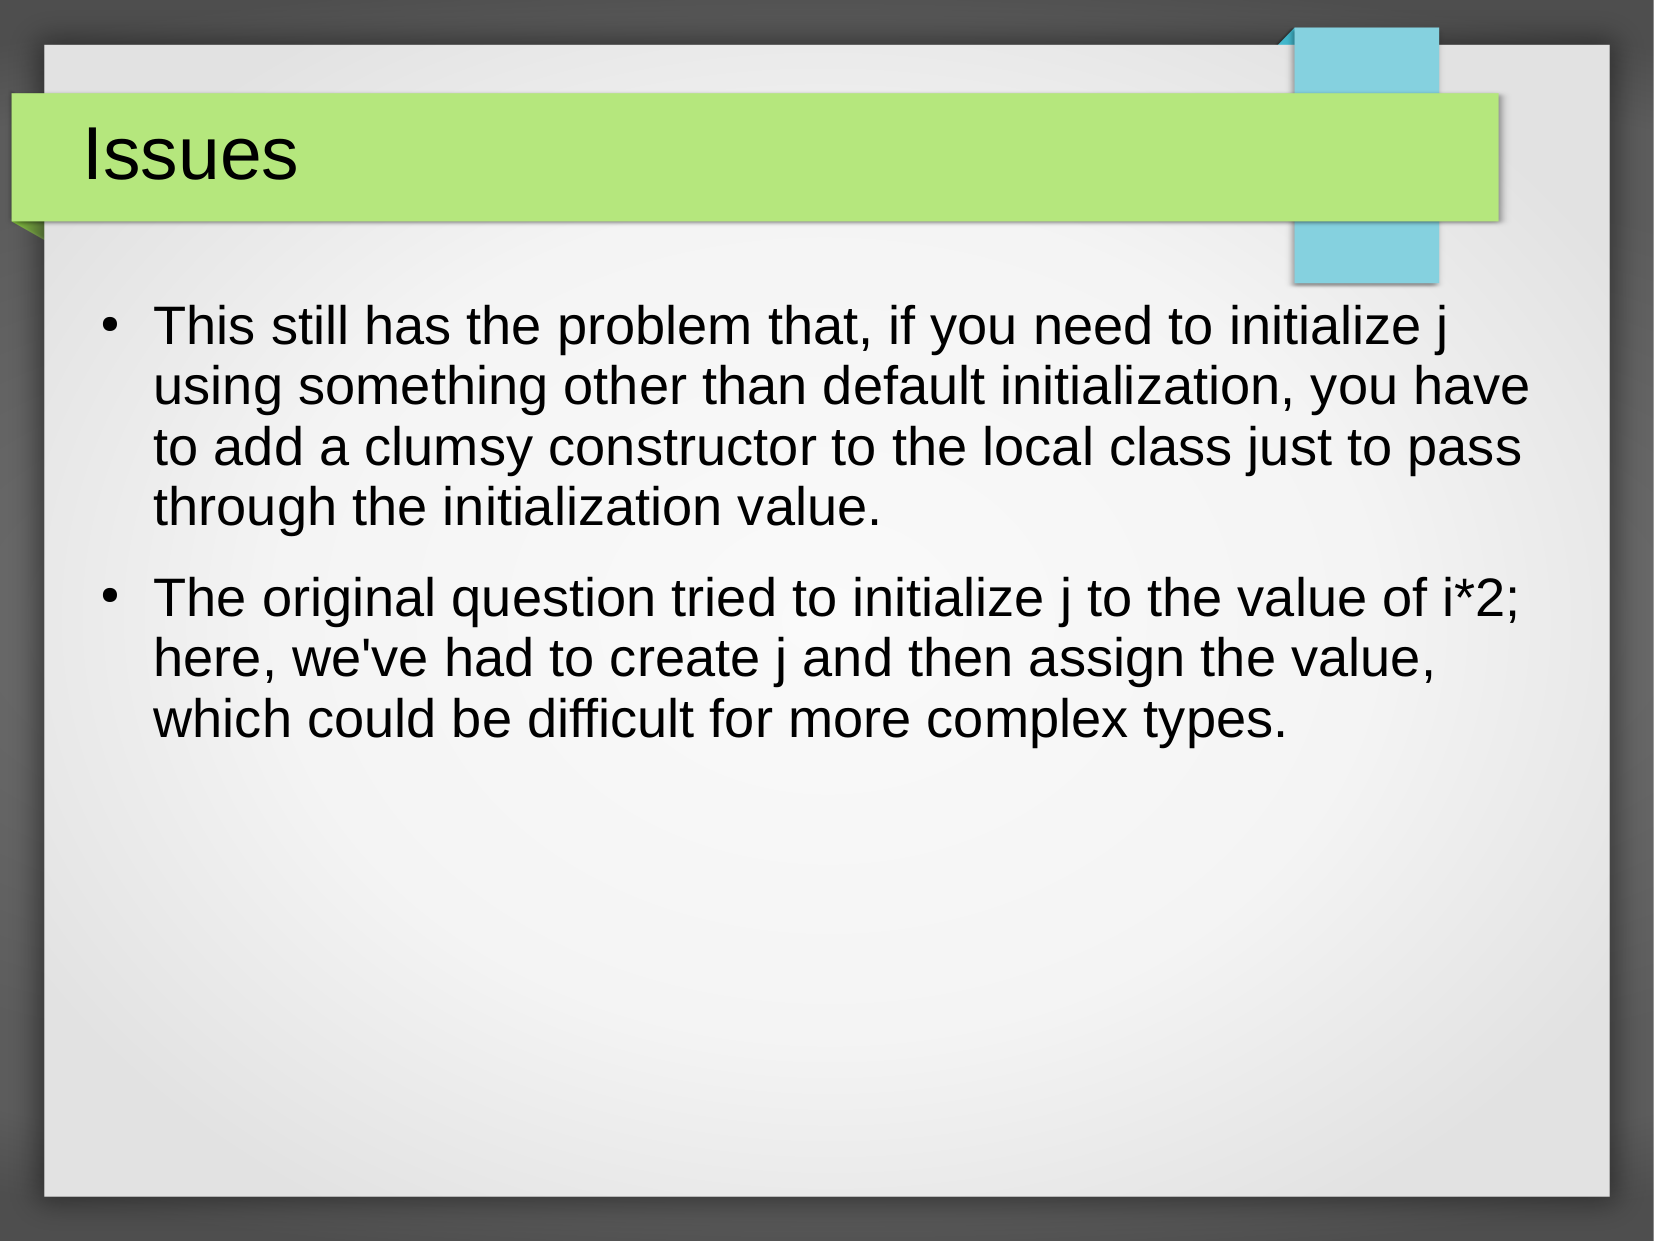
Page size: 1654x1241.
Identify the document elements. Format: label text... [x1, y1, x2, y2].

picture [0, 0, 1654, 1241]
title Issues [82, 94, 1264, 213]
list This still has the problem that, if you need to initialize j using something other than default initialization, you have to add a clumsy constructor to the local class just to pass through the initialization value. The original question tried to initialize j to the value of i*2; here, we've had to create j and then assign the value, which could be difficult for more complex types. [82, 295, 1571, 1015]
